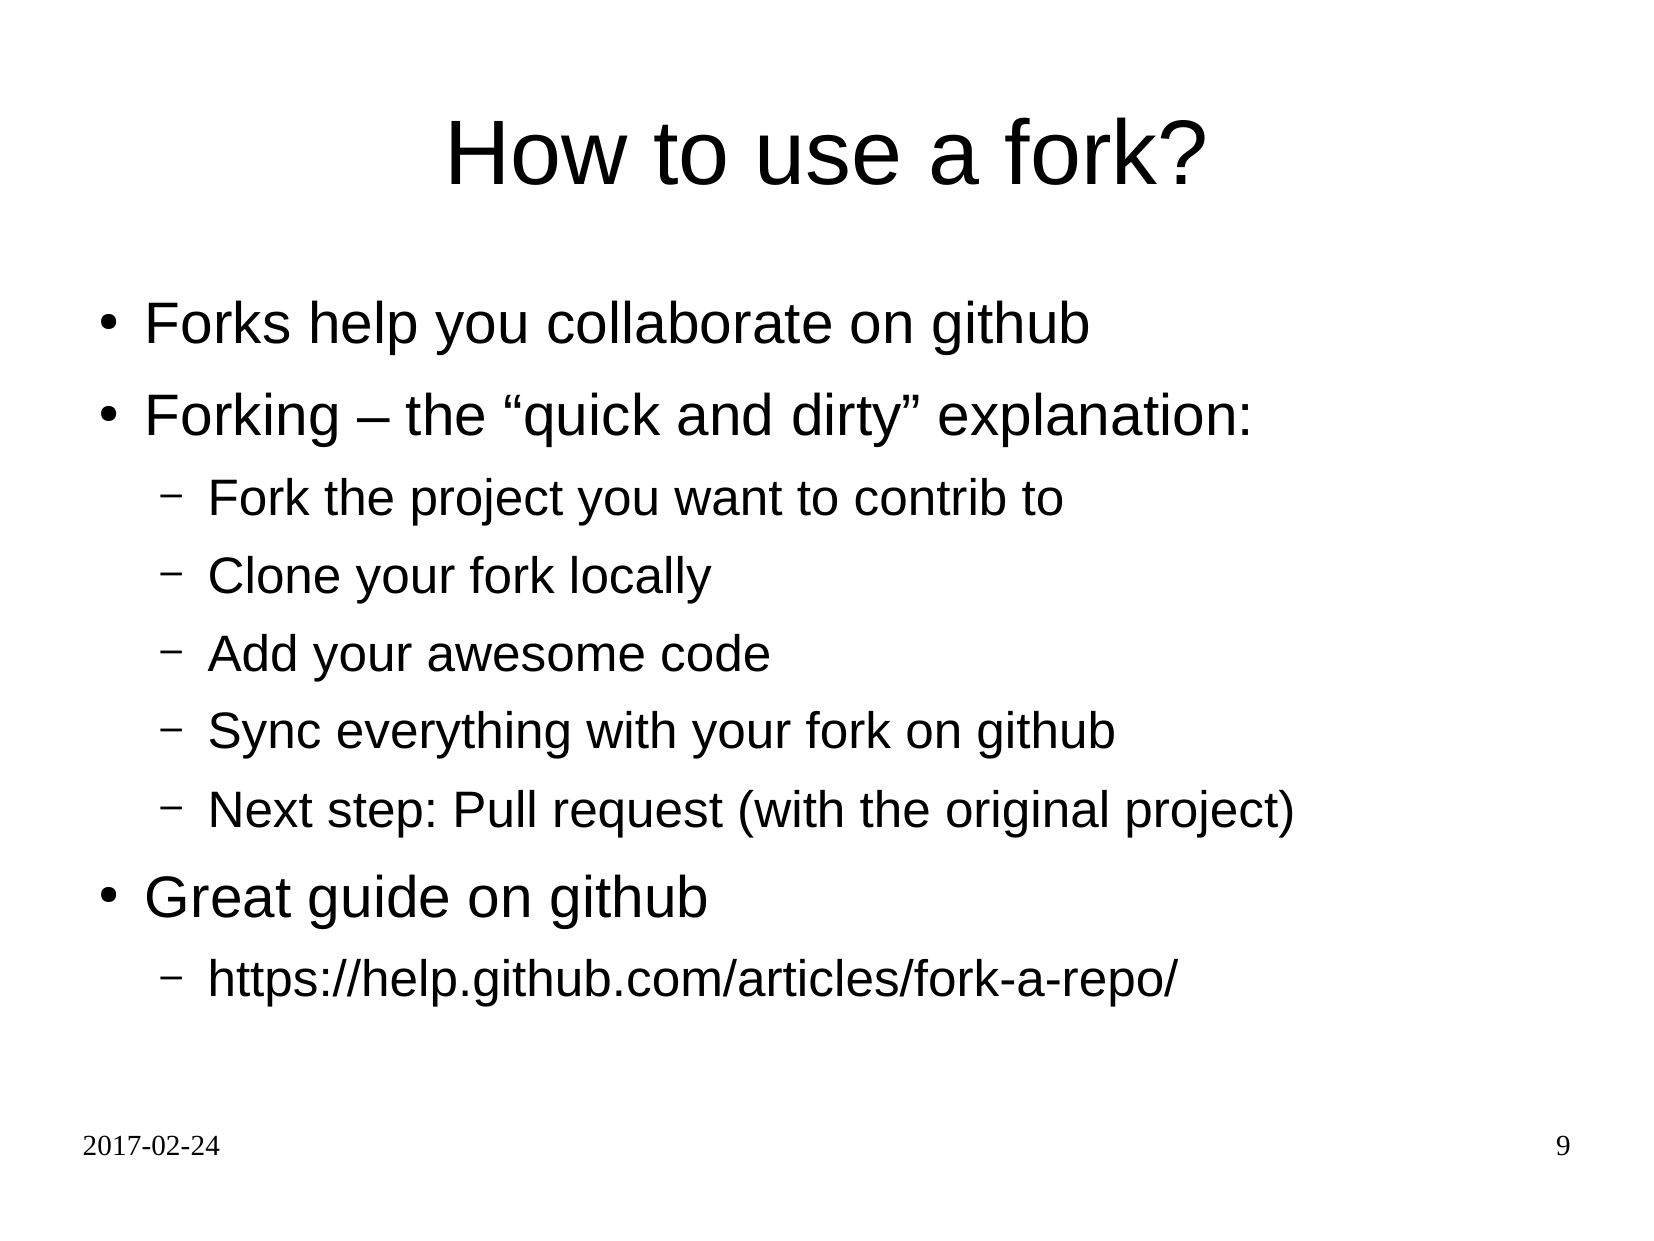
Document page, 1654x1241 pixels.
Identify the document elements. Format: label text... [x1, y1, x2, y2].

list Forks help you collaborate on github Forking – the “quick and dirty” explanation: Fork the project you want to contrib to Clone your fork locally Add your awesome code Sync everything with your fork on github Next step: Pull request (with the original project) Great guide on github https://help.github.com/articles/fork-a-repo/ [82, 290, 1571, 1010]
title How to use a fork? [82, 49, 1571, 257]
